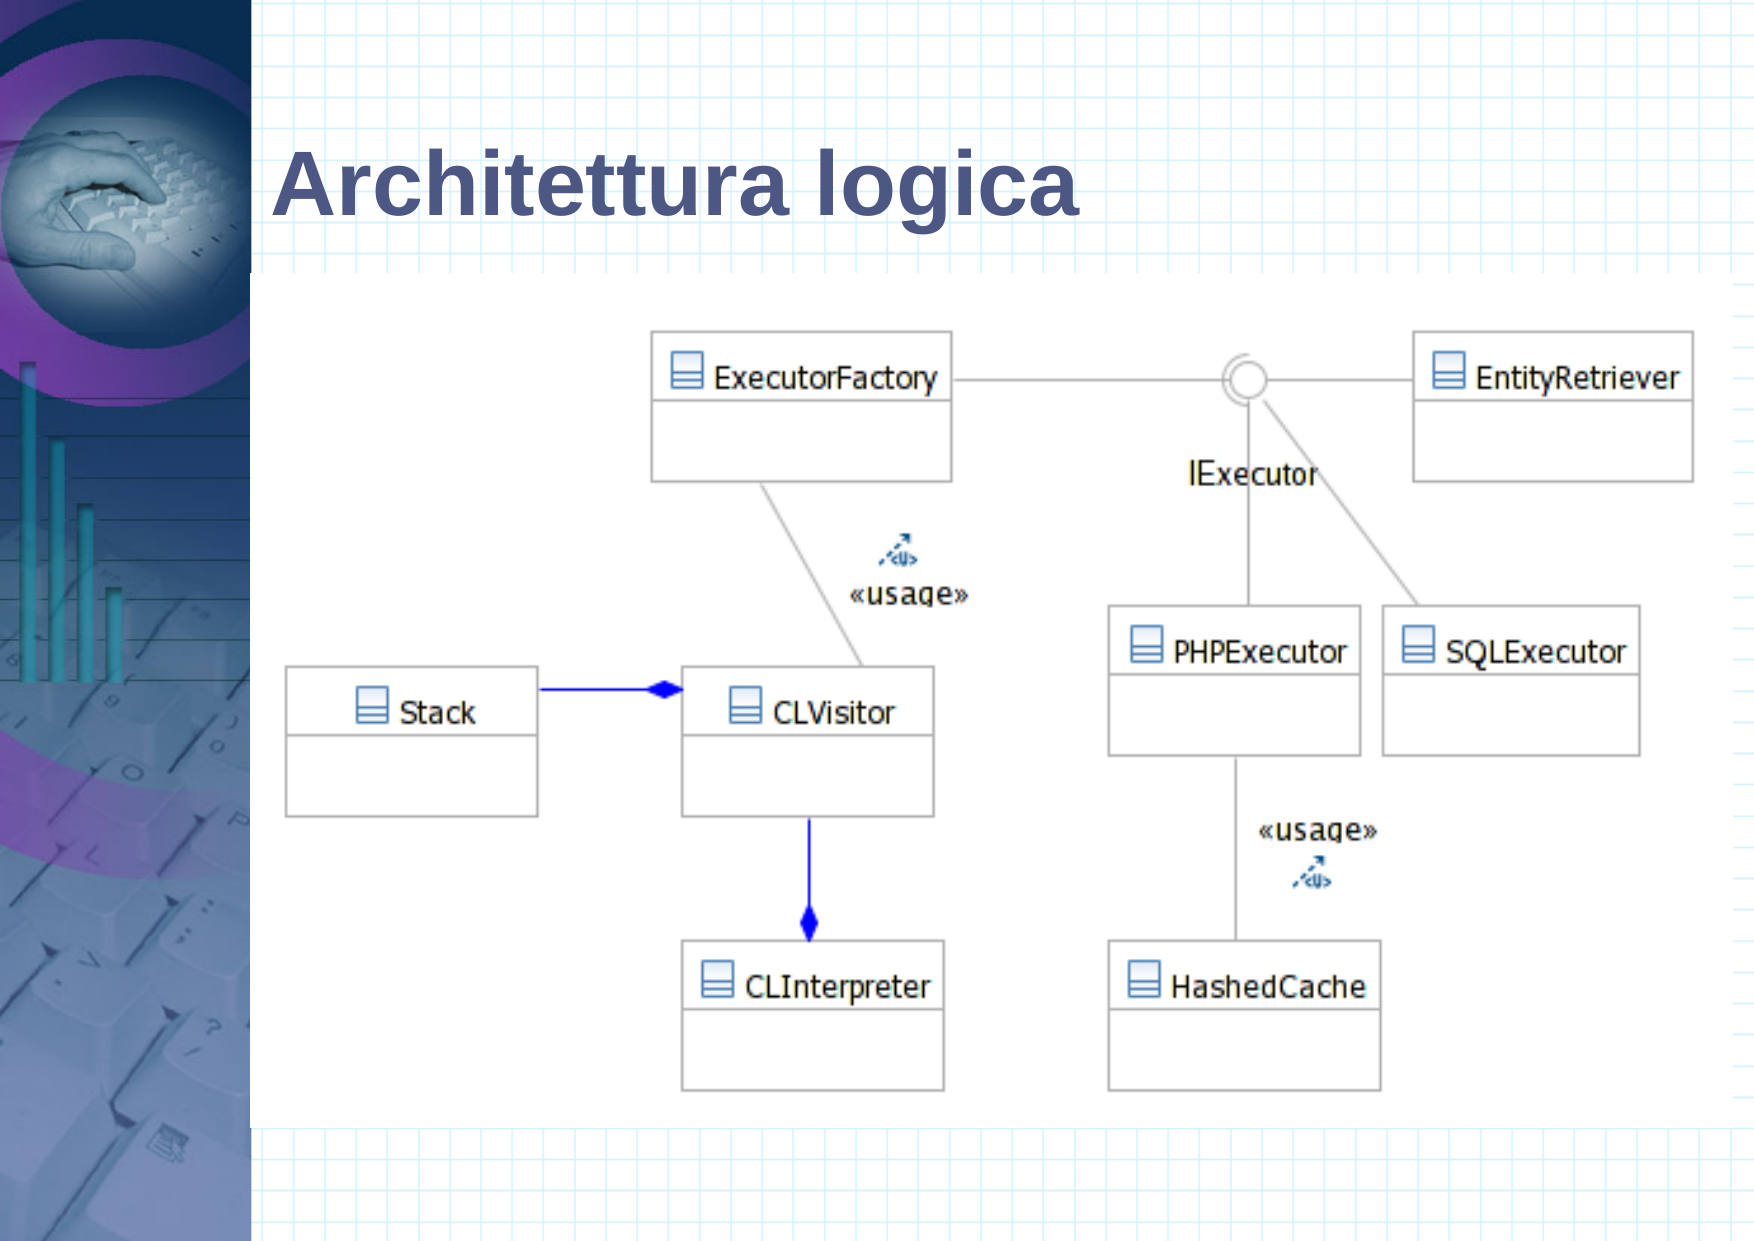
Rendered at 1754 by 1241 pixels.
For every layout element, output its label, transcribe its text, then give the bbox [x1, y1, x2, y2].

picture [0, 0, 1754, 1241]
title Architettura logica [270, 131, 1740, 235]
